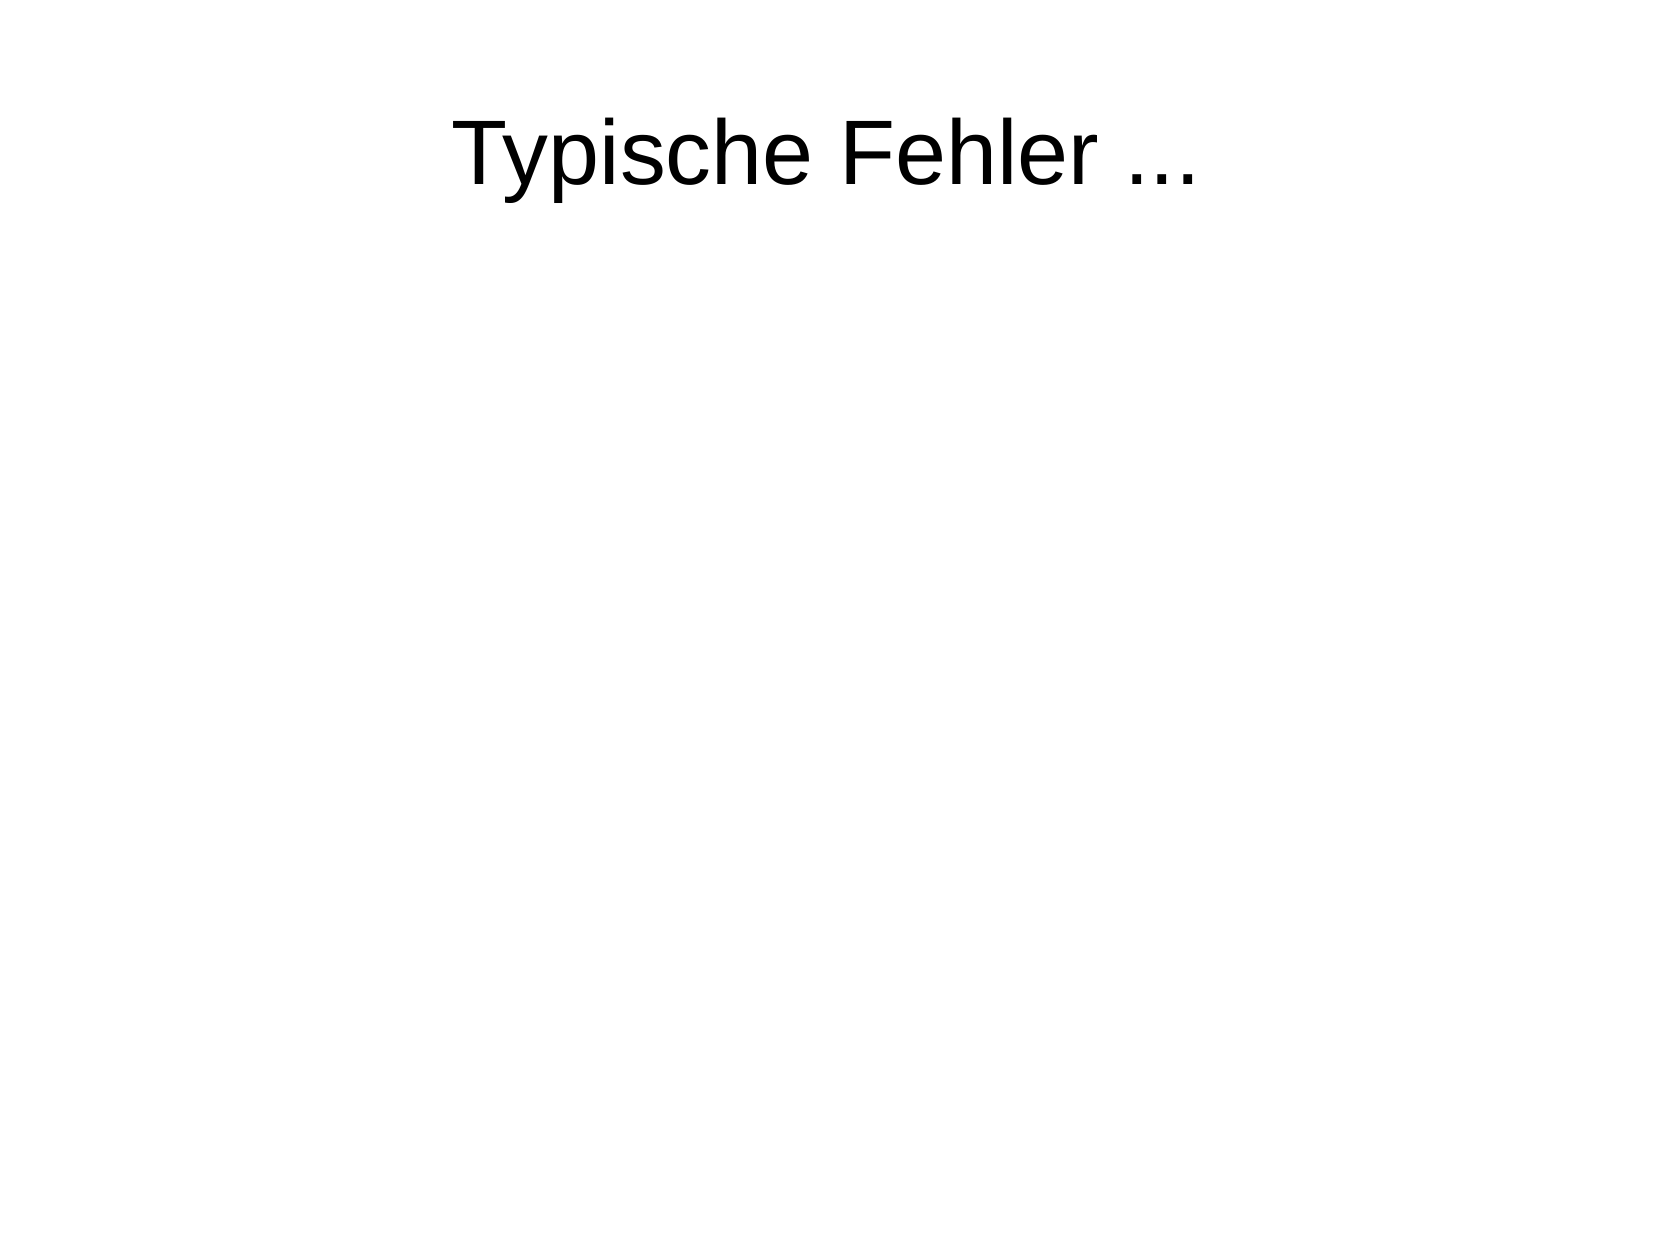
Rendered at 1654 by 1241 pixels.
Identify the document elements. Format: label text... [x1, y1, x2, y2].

title Typische Fehler ... [82, 49, 1571, 257]
